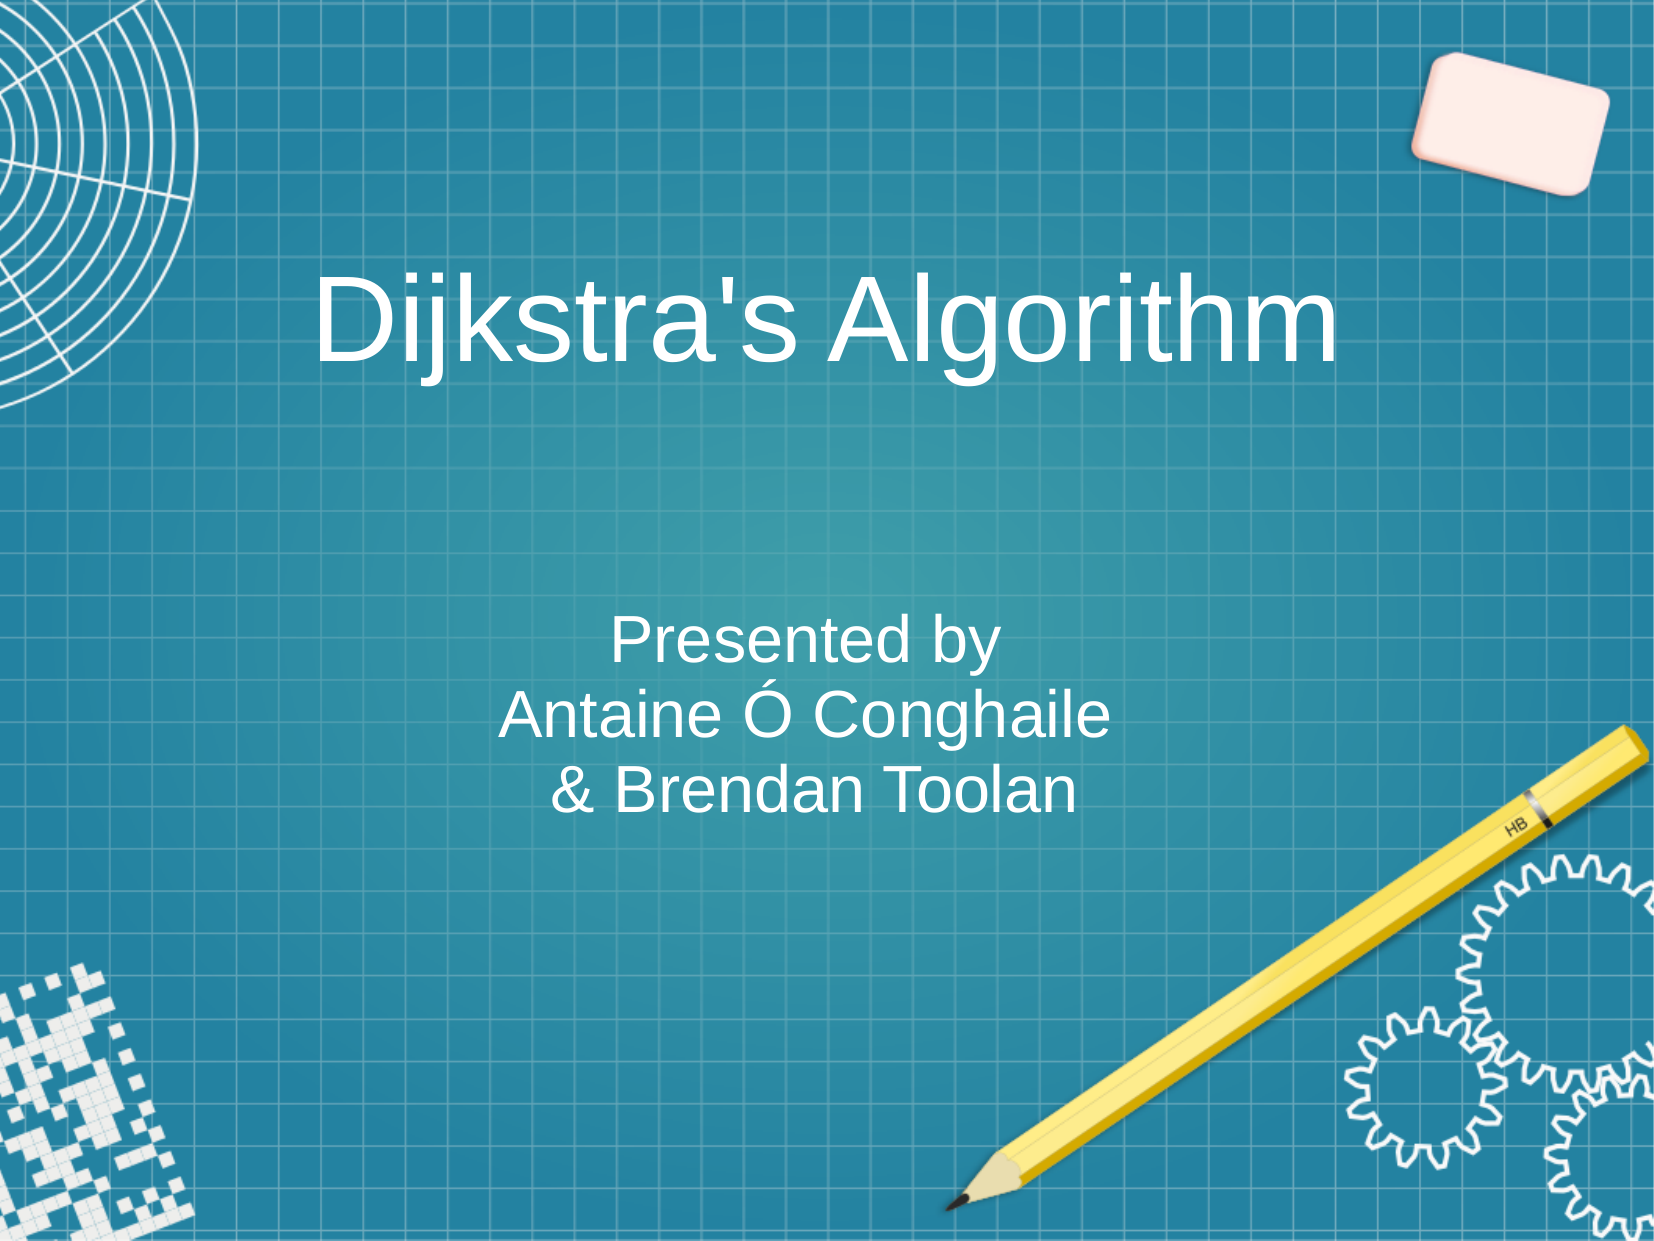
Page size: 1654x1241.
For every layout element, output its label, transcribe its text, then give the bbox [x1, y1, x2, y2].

title Dijkstra's Algorithm [82, 177, 1571, 461]
subtitle Presented by Antaine Ó Conghaile & Brendan Toolan [70, 413, 1559, 1016]
picture [0, 0, 1654, 1241]
